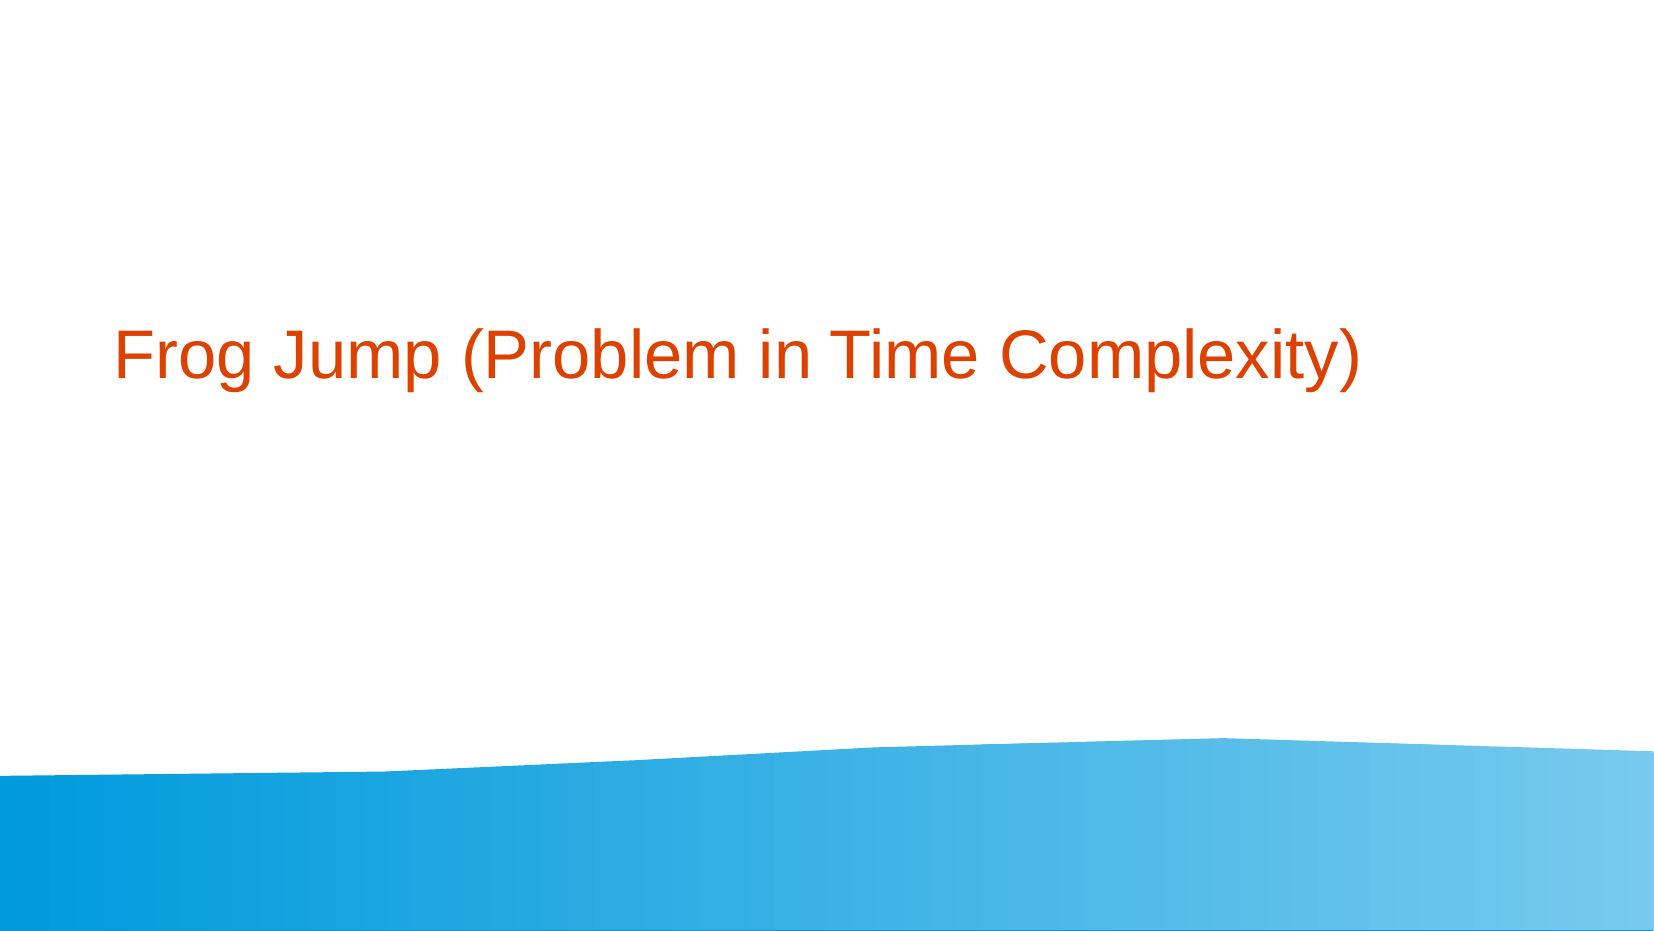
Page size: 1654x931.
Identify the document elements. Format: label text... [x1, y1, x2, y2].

title Frog Jump (Problem in Time Complexity) [0, 265, 1477, 443]
